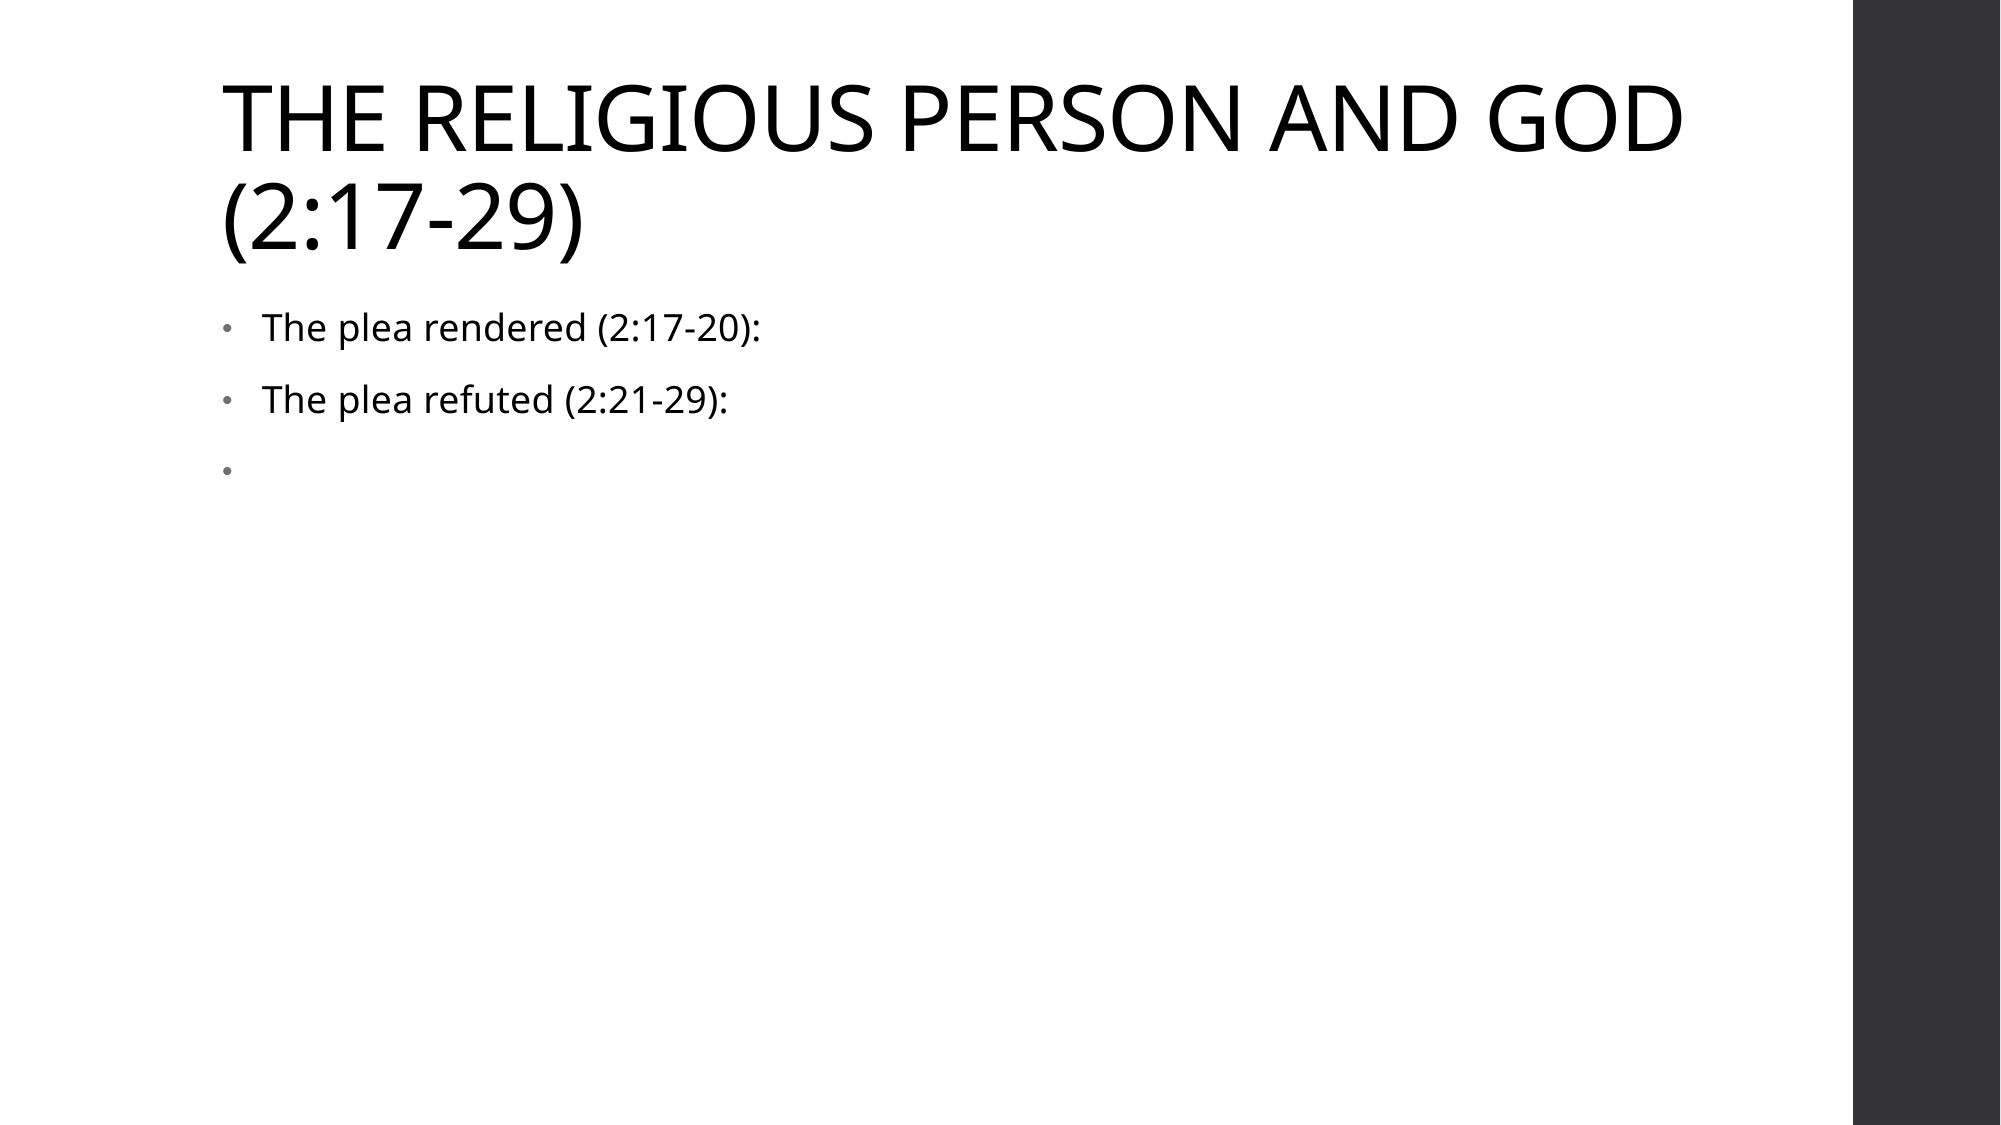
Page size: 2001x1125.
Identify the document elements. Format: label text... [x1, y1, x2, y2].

title THE RELIGIOUS PERSON AND GOD (2:17-29) [206, 60, 1797, 278]
list The plea rendered (2:17-20): The plea refuted (2:21-29): [206, 299, 1617, 1014]
